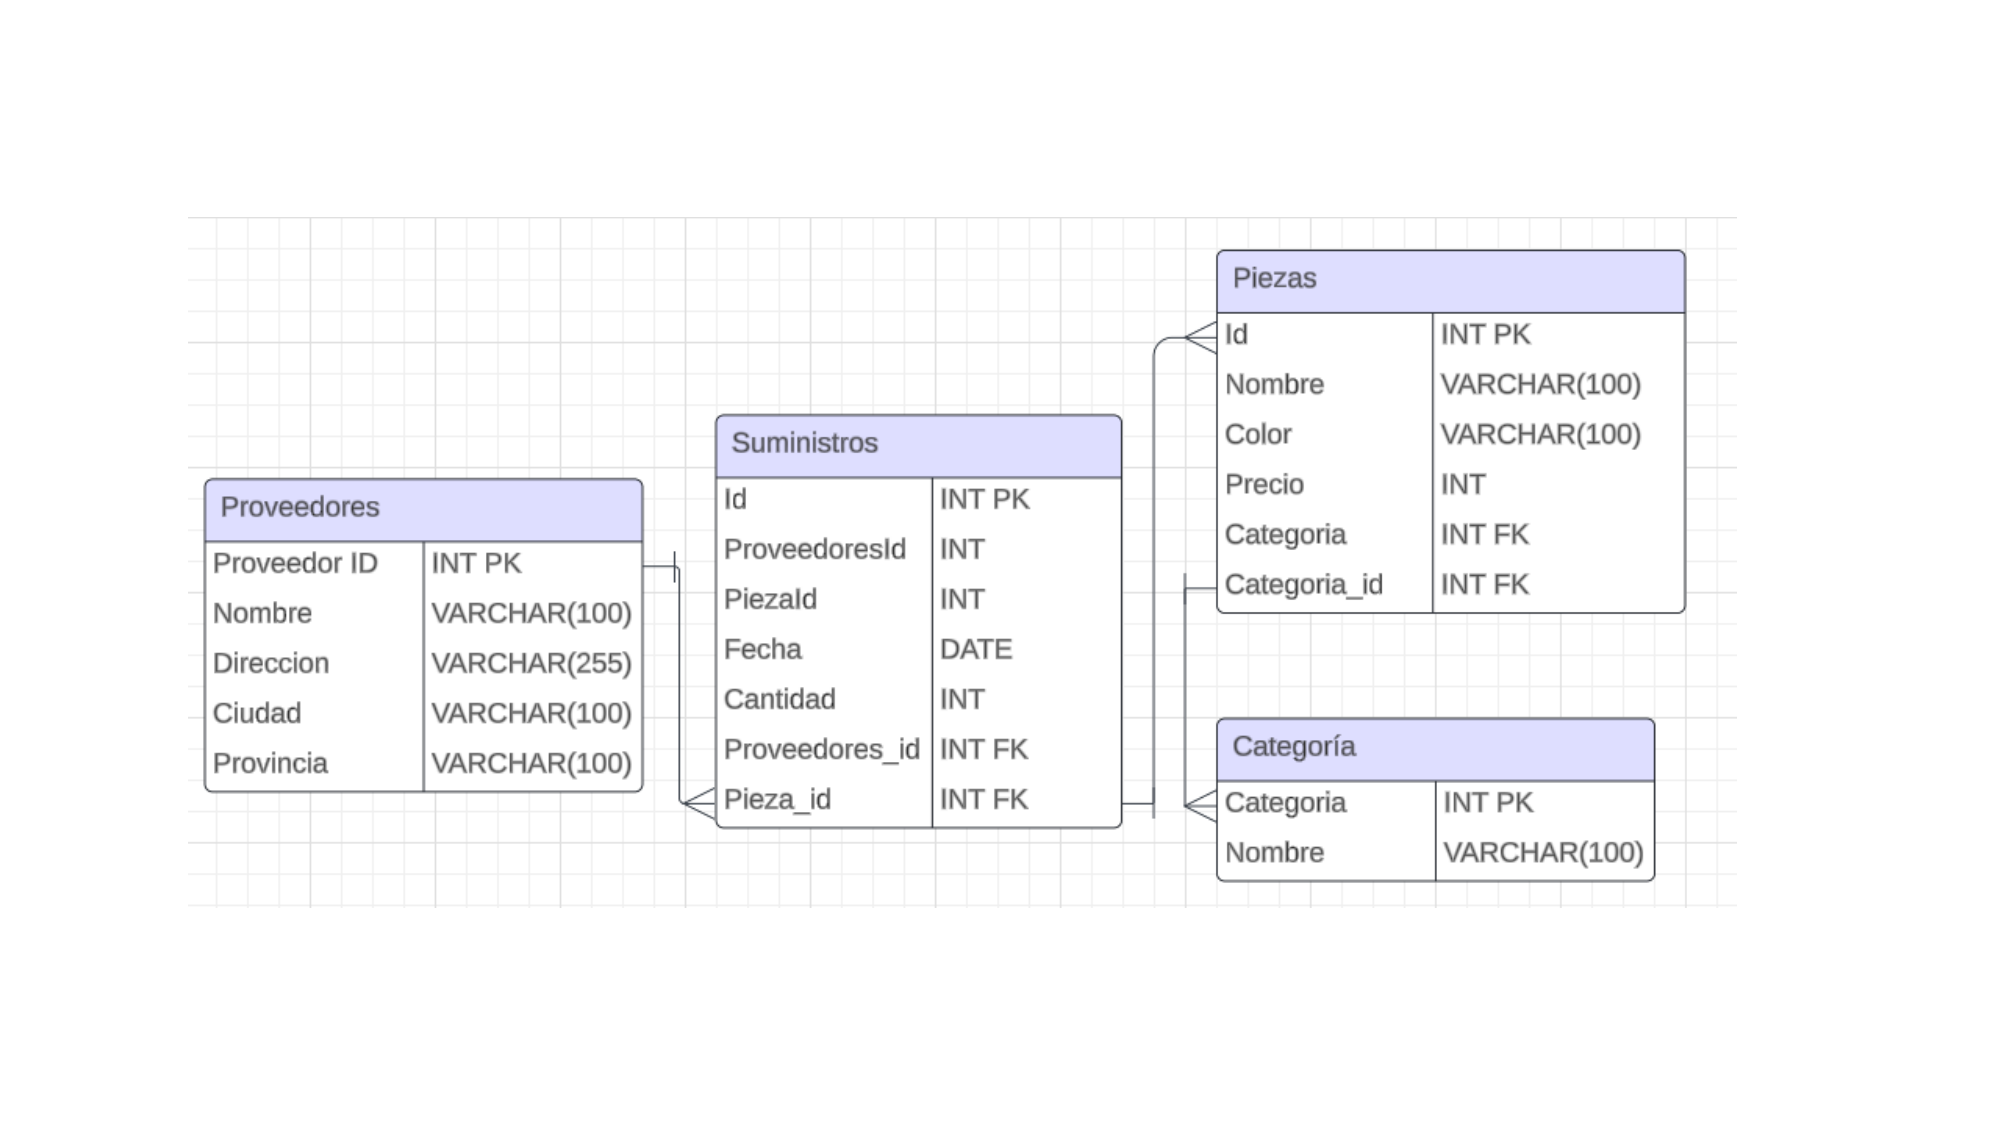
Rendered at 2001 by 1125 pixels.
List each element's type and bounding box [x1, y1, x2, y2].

picture [188, 217, 1737, 908]
